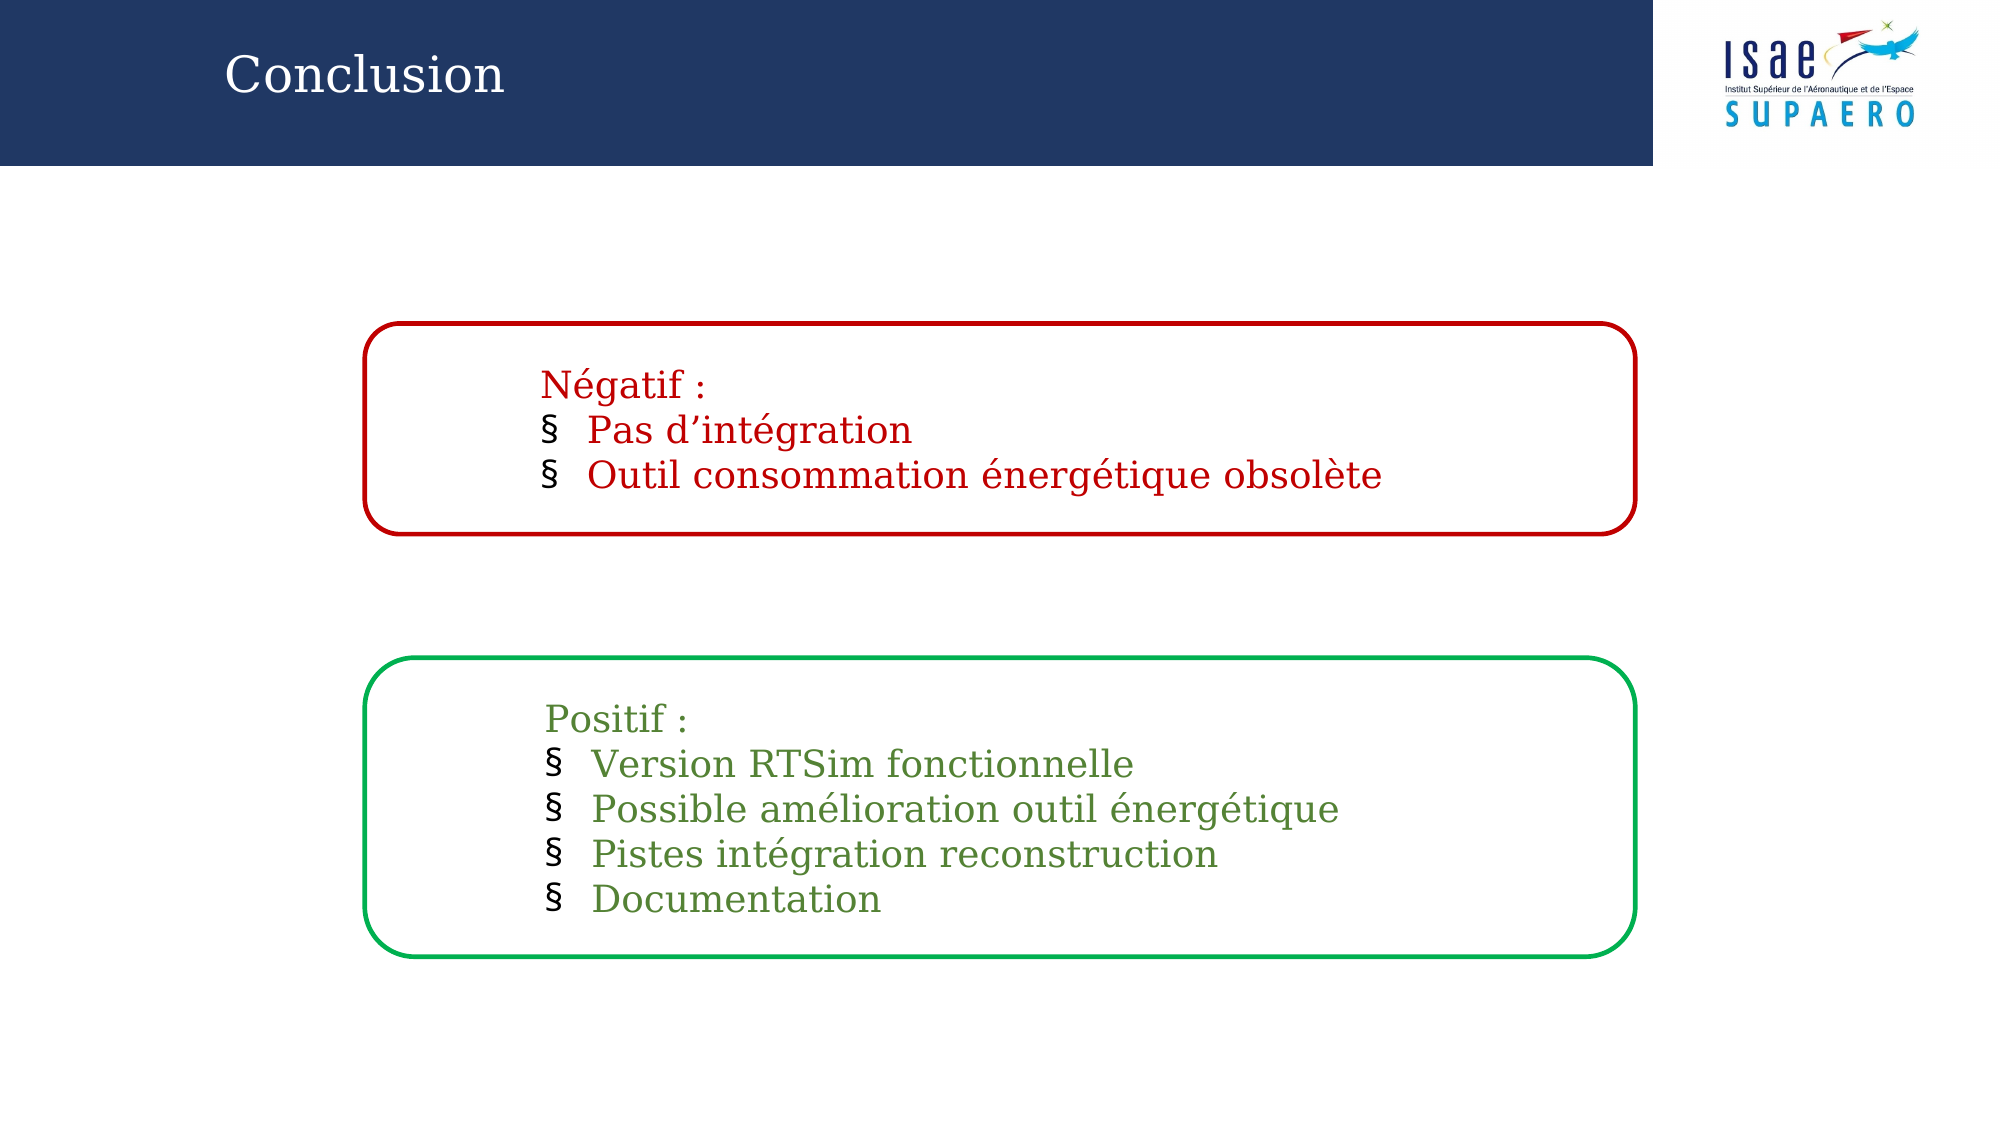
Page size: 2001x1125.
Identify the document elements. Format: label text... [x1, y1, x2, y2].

text_box Positif : Version RTSim fonctionnelle Possible amélioration outil énergétique Pistes intégration reconstruction Documentation [364, 657, 1636, 957]
text_box Conclusion [59, 35, 1611, 111]
text_box Négatif : Pas d’intégration Outil consommation énergétique obsolète [364, 323, 1636, 535]
text_box [0, 0, 1653, 165]
picture [1653, 0, 2000, 169]
